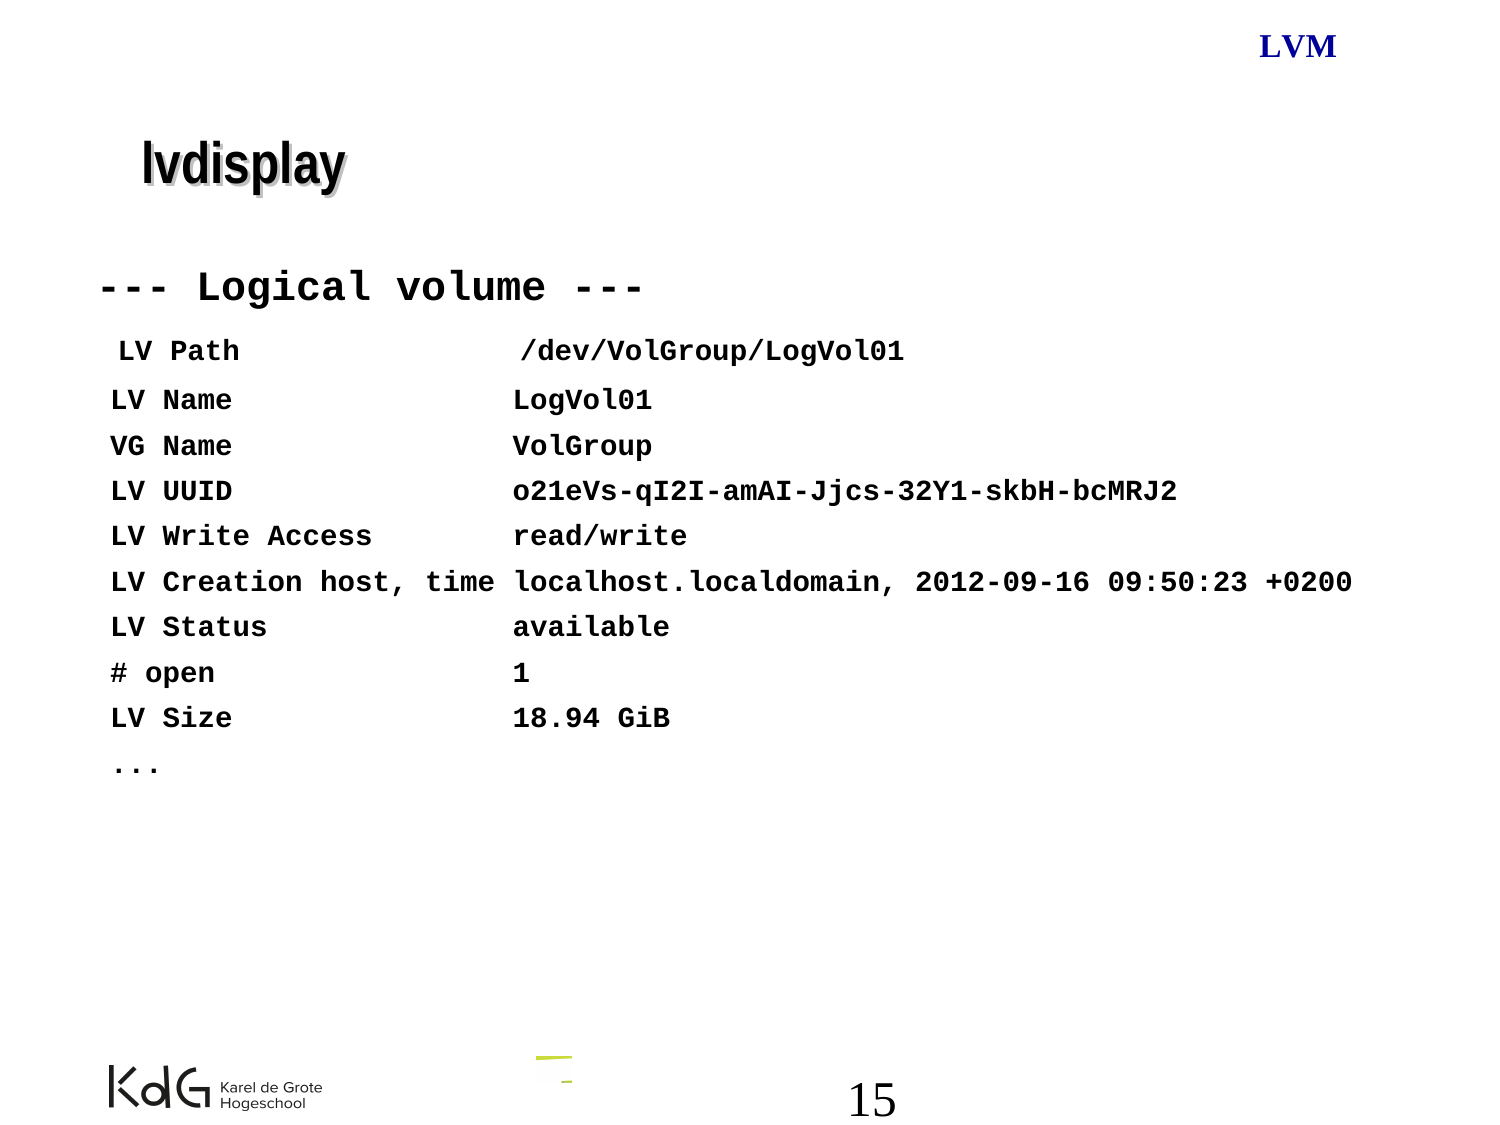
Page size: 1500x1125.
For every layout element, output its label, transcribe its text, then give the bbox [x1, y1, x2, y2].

picture [109, 1065, 322, 1111]
picture [536, 1056, 572, 1083]
title lvdisplay [141, 72, 1447, 253]
list --- Logical volume --- LV Path /dev/VolGroup/LogVol01 LV Name LogVol01 VG Name VolGroup LV UUID o21eVs-qI2I-amAI-Jjcs-32Y1-skbH-bcMRJ2 LV Write Access read/write LV Creation host, time localhost.localdomain, 2012-09-16 09:50:23 +0200 LV Status available # open 1 LV Size 18.94 GiB ... [75, 263, 1425, 1006]
